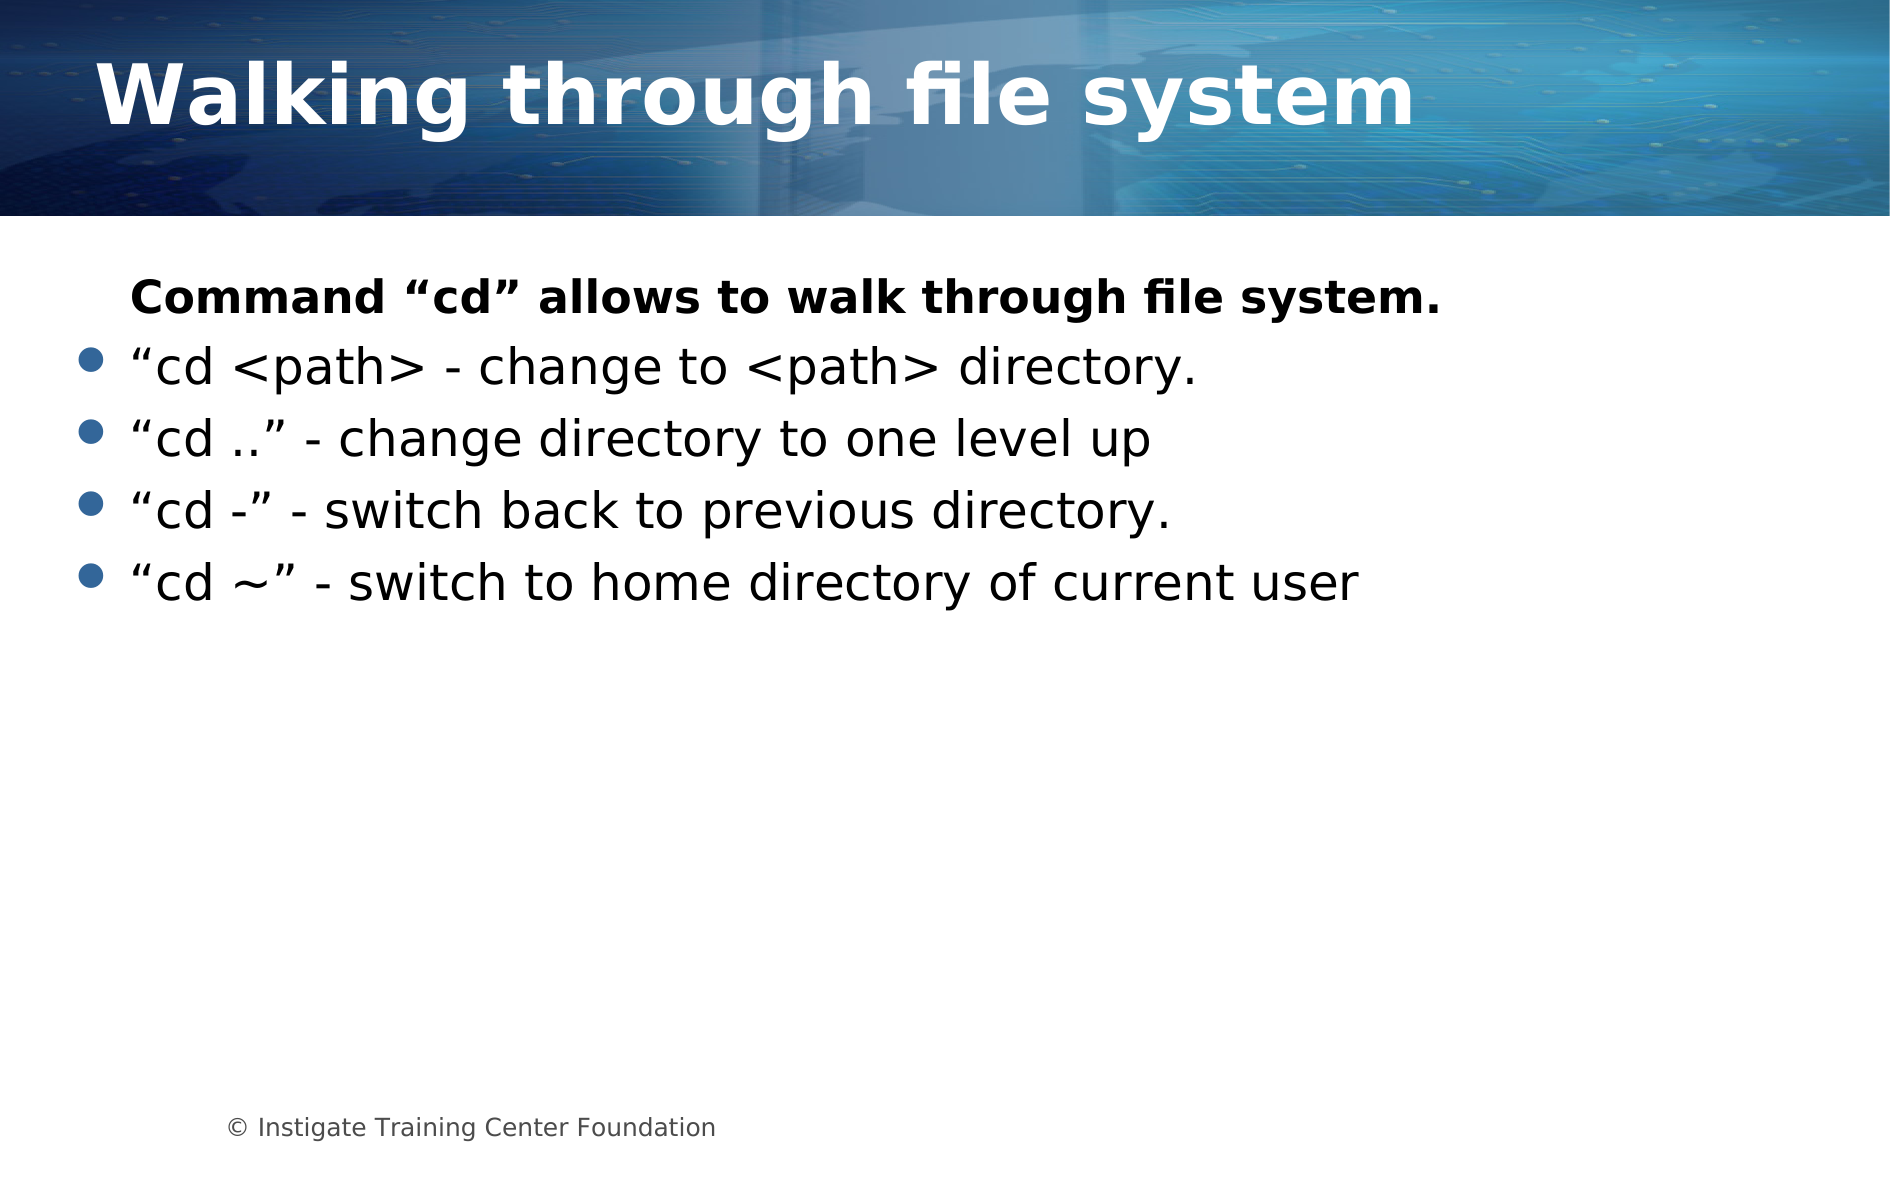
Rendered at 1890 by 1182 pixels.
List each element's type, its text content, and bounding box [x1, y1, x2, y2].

list Command “cd” allows to walk through file system. “cd <path> - change to <path> directory. “cd ..” - change directory to one level up “cd -” - switch back to previous directory. “cd ~” - switch to home directory of current user [75, 275, 1775, 1120]
title Walking through file system [94, 21, 1793, 191]
picture [0, 0, 1890, 216]
